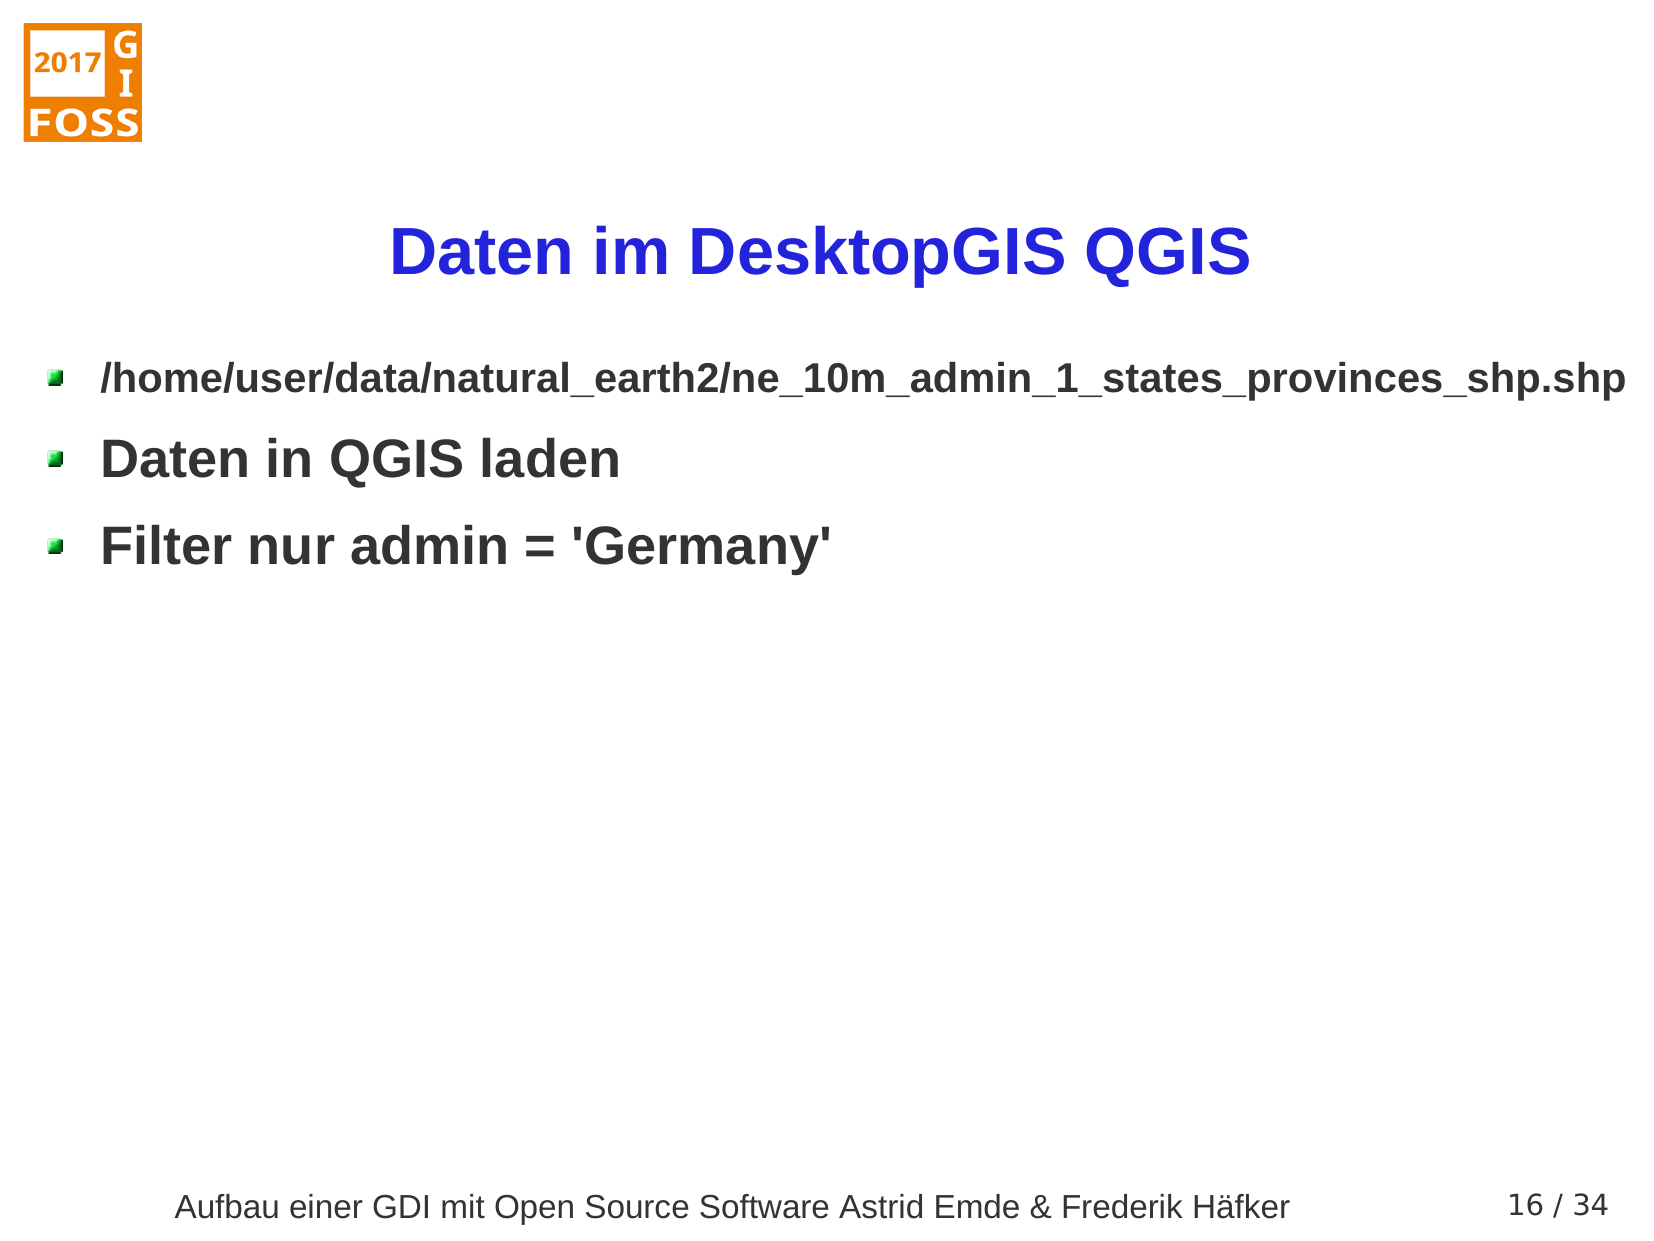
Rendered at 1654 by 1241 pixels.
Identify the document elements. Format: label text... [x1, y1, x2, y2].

picture [23, 23, 142, 142]
list /home/user/data/natural_earth2/ne_10m_admin_1_states_provinces_shp.shp Daten in QGIS laden Filter nur admin = 'Germany' [29, 354, 1654, 1173]
title Daten im DesktopGIS QGIS [76, 177, 1565, 325]
